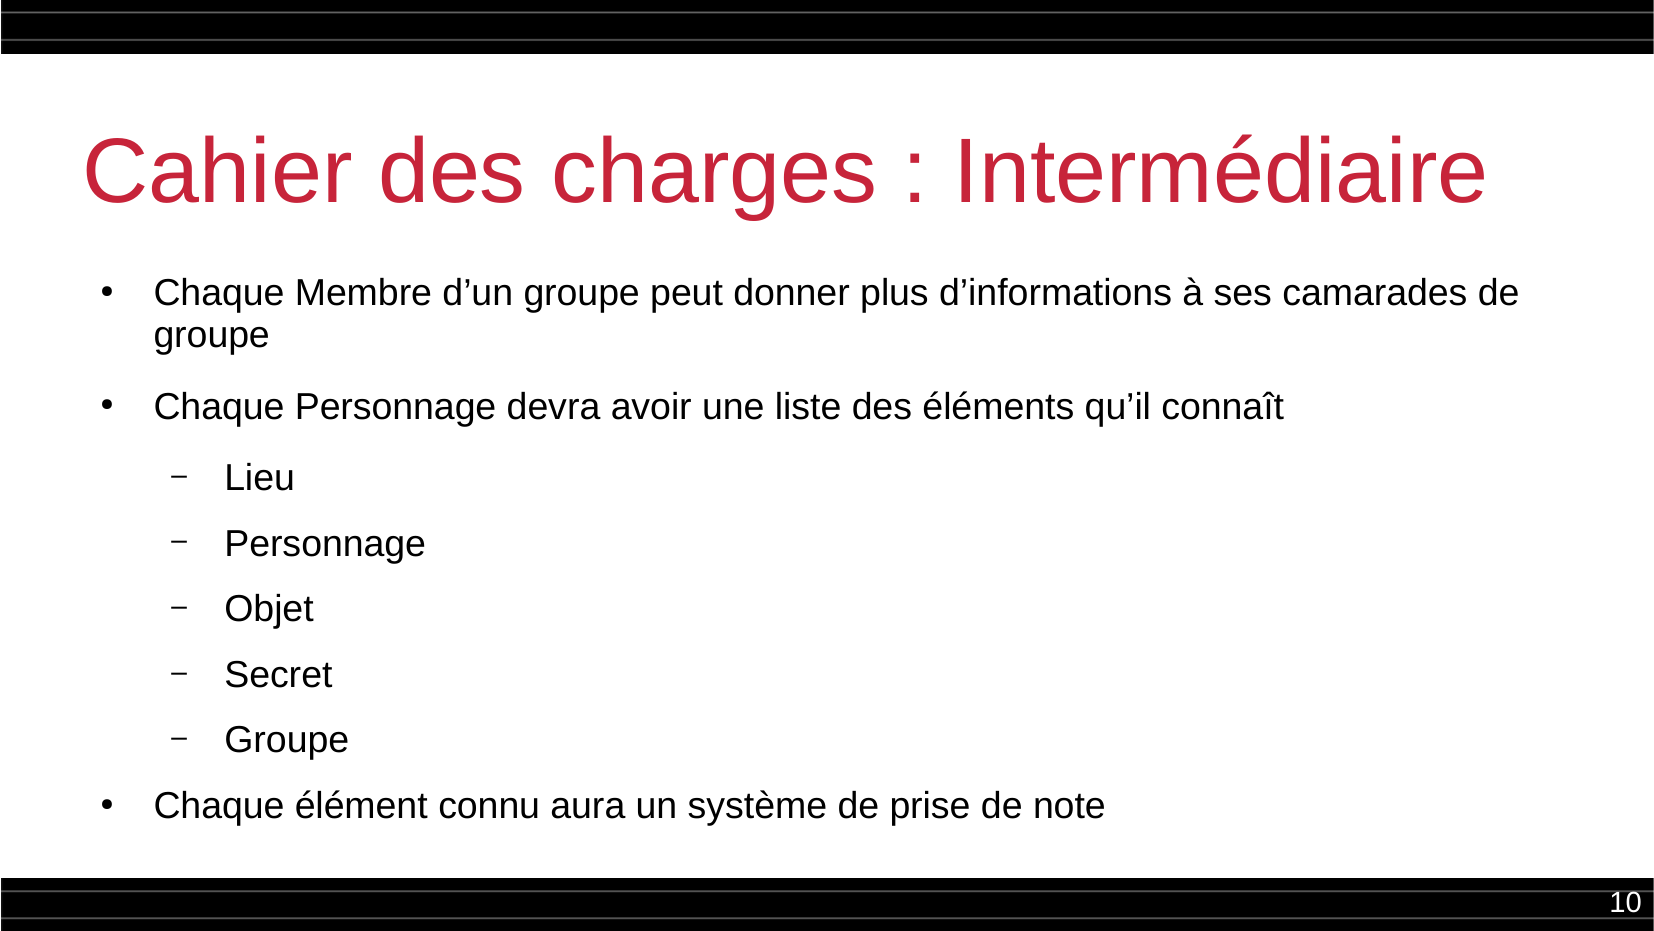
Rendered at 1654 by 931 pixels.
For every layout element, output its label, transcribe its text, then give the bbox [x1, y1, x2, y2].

picture [1, 878, 1654, 931]
picture [1, 0, 1654, 54]
title Cahier des charges : Intermédiaire [82, 92, 1571, 249]
list Chaque Membre d’un groupe peut donner plus d’informations à ses camarades de groupe Chaque Personnage devra avoir une liste des éléments qu’il connaît Lieu Personnage Objet Secret Groupe Chaque élément connu aura un système de prise de note [82, 271, 1571, 851]
